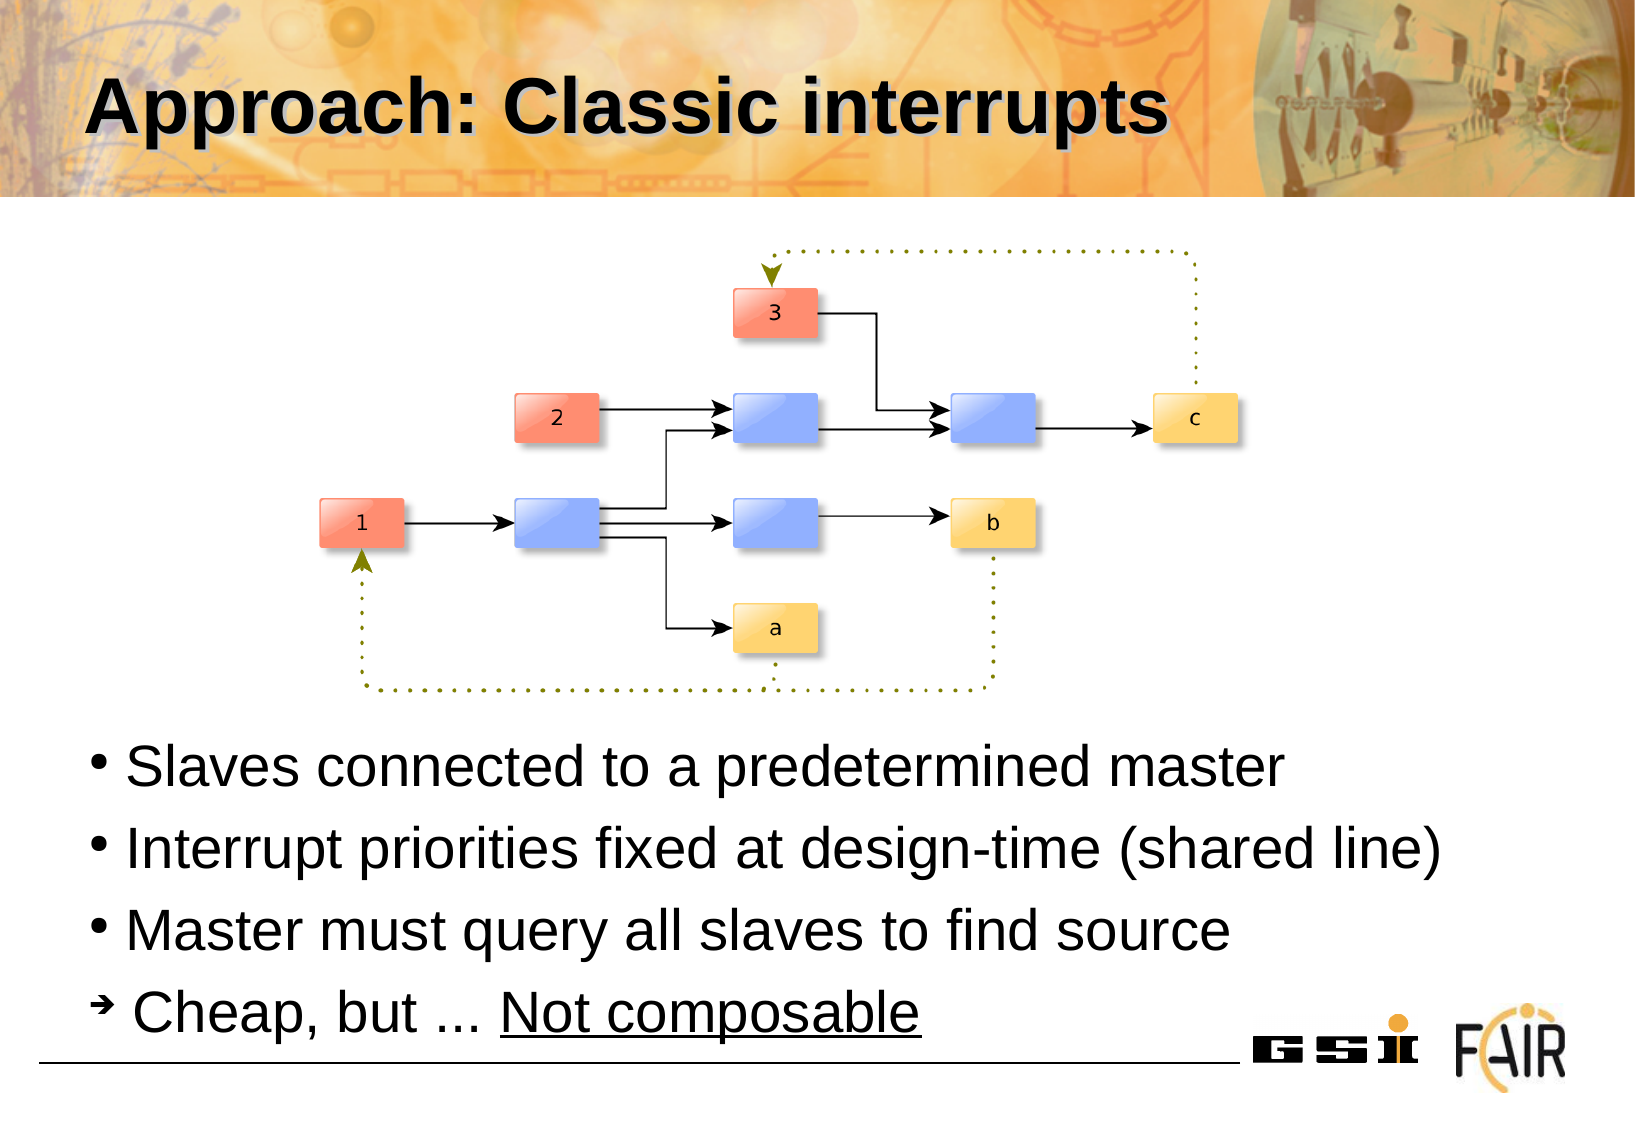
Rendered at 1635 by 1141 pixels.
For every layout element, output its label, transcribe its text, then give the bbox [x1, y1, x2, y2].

picture [1253, 1044, 1418, 1063]
title Approach: Classic interrupts [68, 12, 1570, 191]
subtitle Slaves connected to a predetermined master Interrupt priorities fixed at design-time (shared line) Master must query all slaves to find source Cheap, but ... Not composable [88, 727, 1560, 1044]
picture [1456, 1003, 1565, 1093]
picture [303, 236, 1254, 704]
picture [0, 0, 1635, 197]
